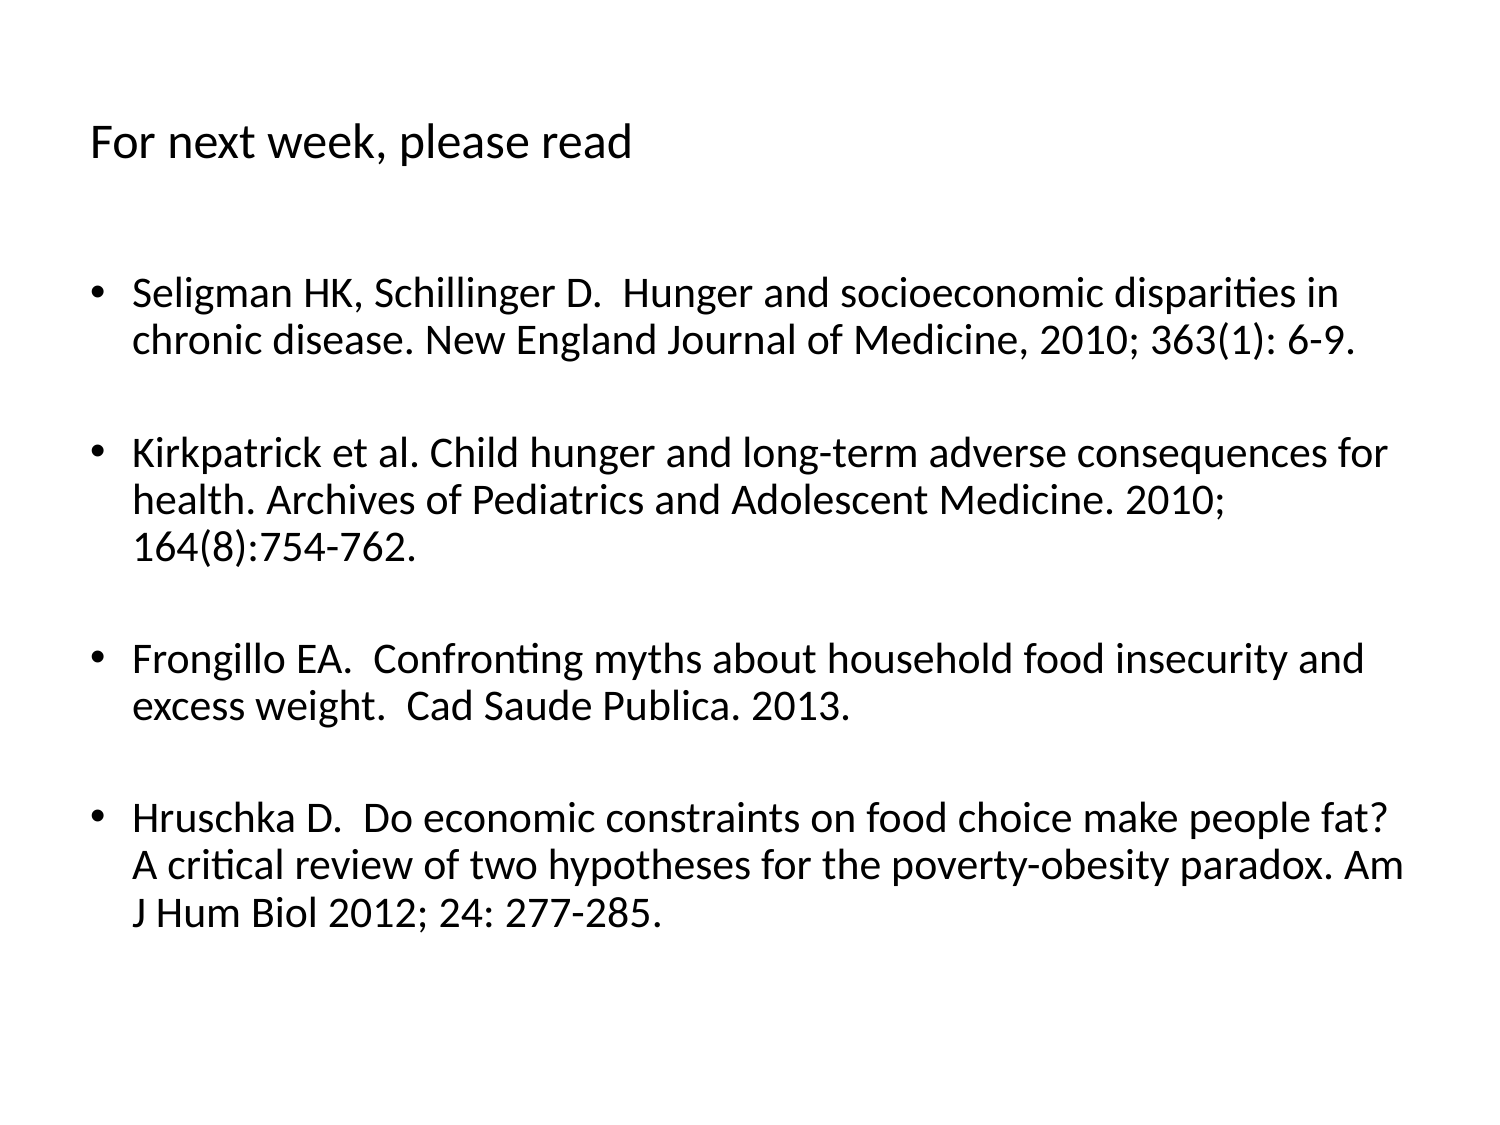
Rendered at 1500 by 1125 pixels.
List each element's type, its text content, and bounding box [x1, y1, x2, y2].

title For next week, please read [75, 45, 1425, 233]
list Seligman HK, Schillinger D. Hunger and socioeconomic disparities in chronic disease. New England Journal of Medicine, 2010; 363(1): 6-9. Kirkpatrick et al. Child hunger and long-term adverse consequences for health. Archives of Pediatrics and Adolescent Medicine. 2010; 164(8):754-762. Frongillo EA. Confronting myths about household food insecurity and excess weight. Cad Saude Publica. 2013. Hruschka D. Do economic constraints on food choice make people fat? A critical review of two hypotheses for the poverty-obesity paradox. Am J Hum Biol 2012; 24: 277-285. [75, 262, 1425, 1005]
